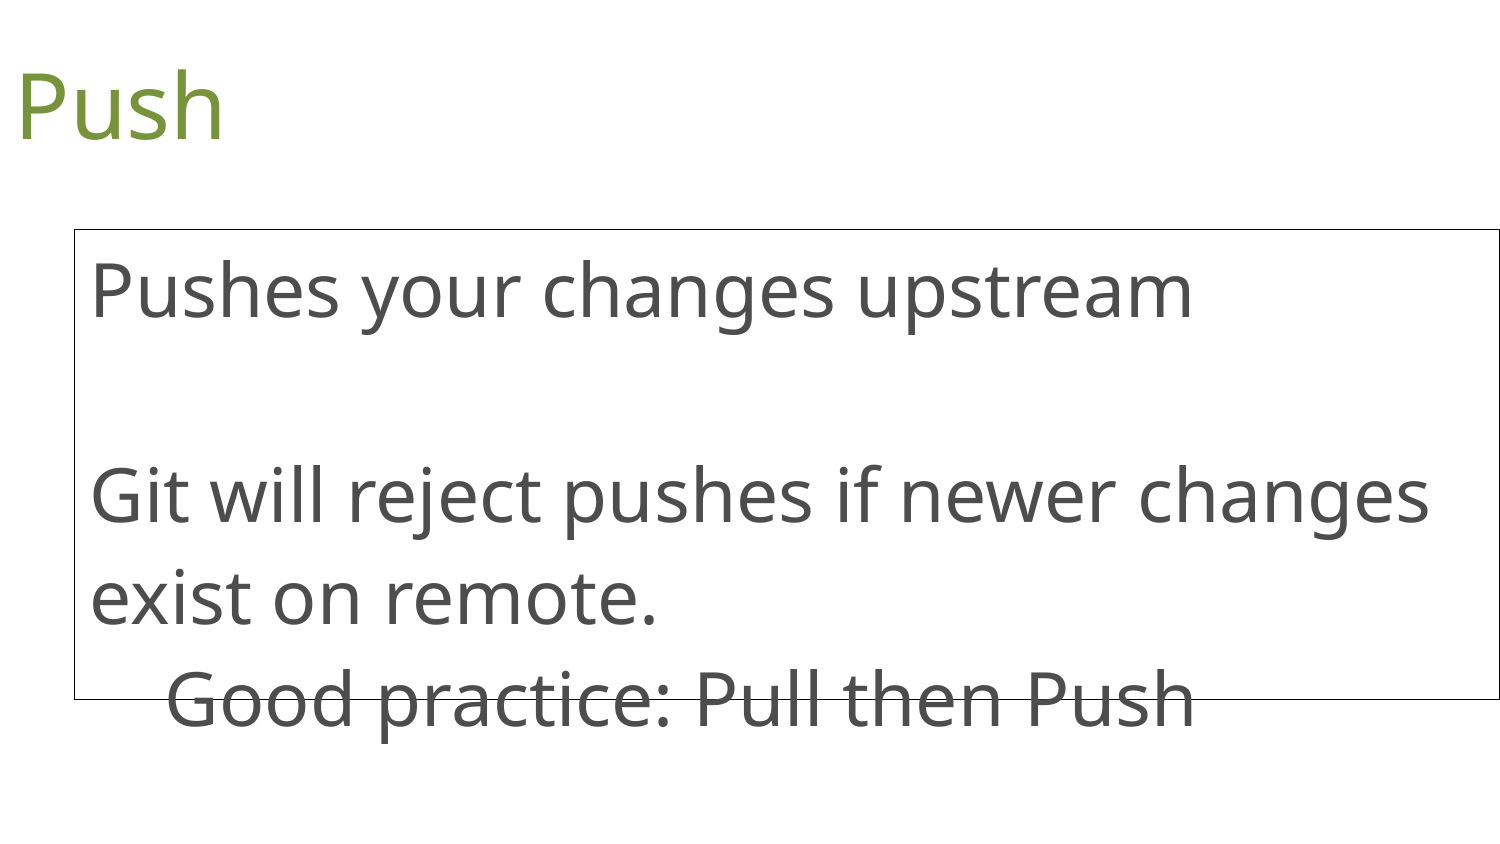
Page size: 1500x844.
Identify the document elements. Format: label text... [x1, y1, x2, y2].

text_box Pushes your changes upstream Git will reject pushes if newer changes exist on remote. Good practice: Pull then Push [74, 229, 1500, 700]
text_box Push [0, 33, 1350, 175]
